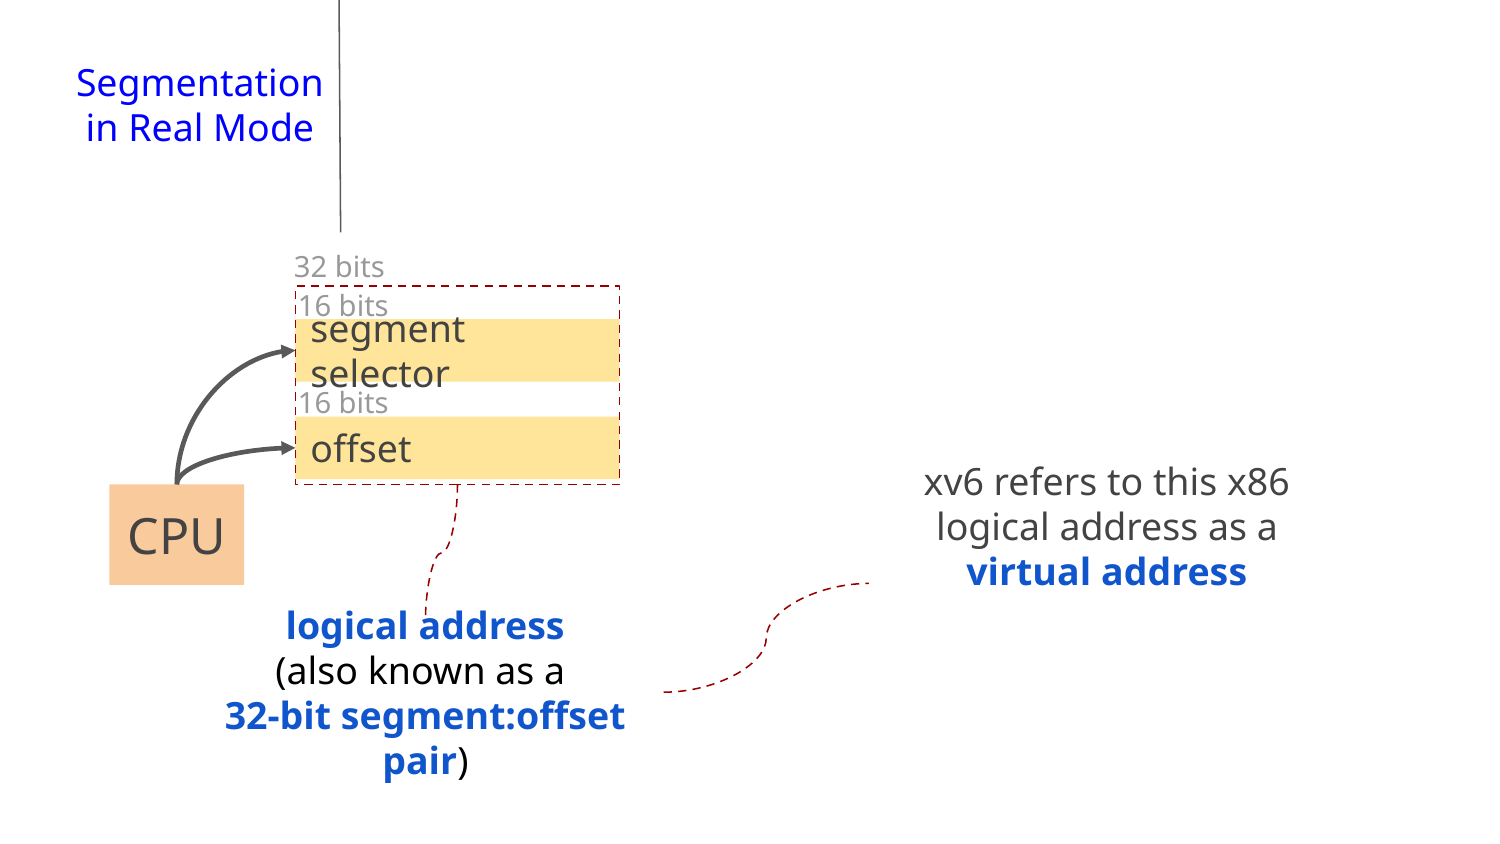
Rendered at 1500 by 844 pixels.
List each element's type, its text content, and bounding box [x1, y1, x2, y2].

text_box logical address (also known as a 32-bit segment:offset pair) [187, 621, 664, 764]
text_box segment selector [295, 319, 620, 382]
text_box 32 bits [279, 247, 708, 285]
text_box offset [295, 416, 620, 480]
text_box xv6 refers to this x86 logical address as a virtual address [868, 454, 1346, 596]
text_box Segmentation in Real Mode [0, 0, 339, 208]
text_box 16 bits [282, 384, 418, 421]
text_box CPU [109, 484, 245, 585]
text_box 16 bits [282, 285, 418, 323]
